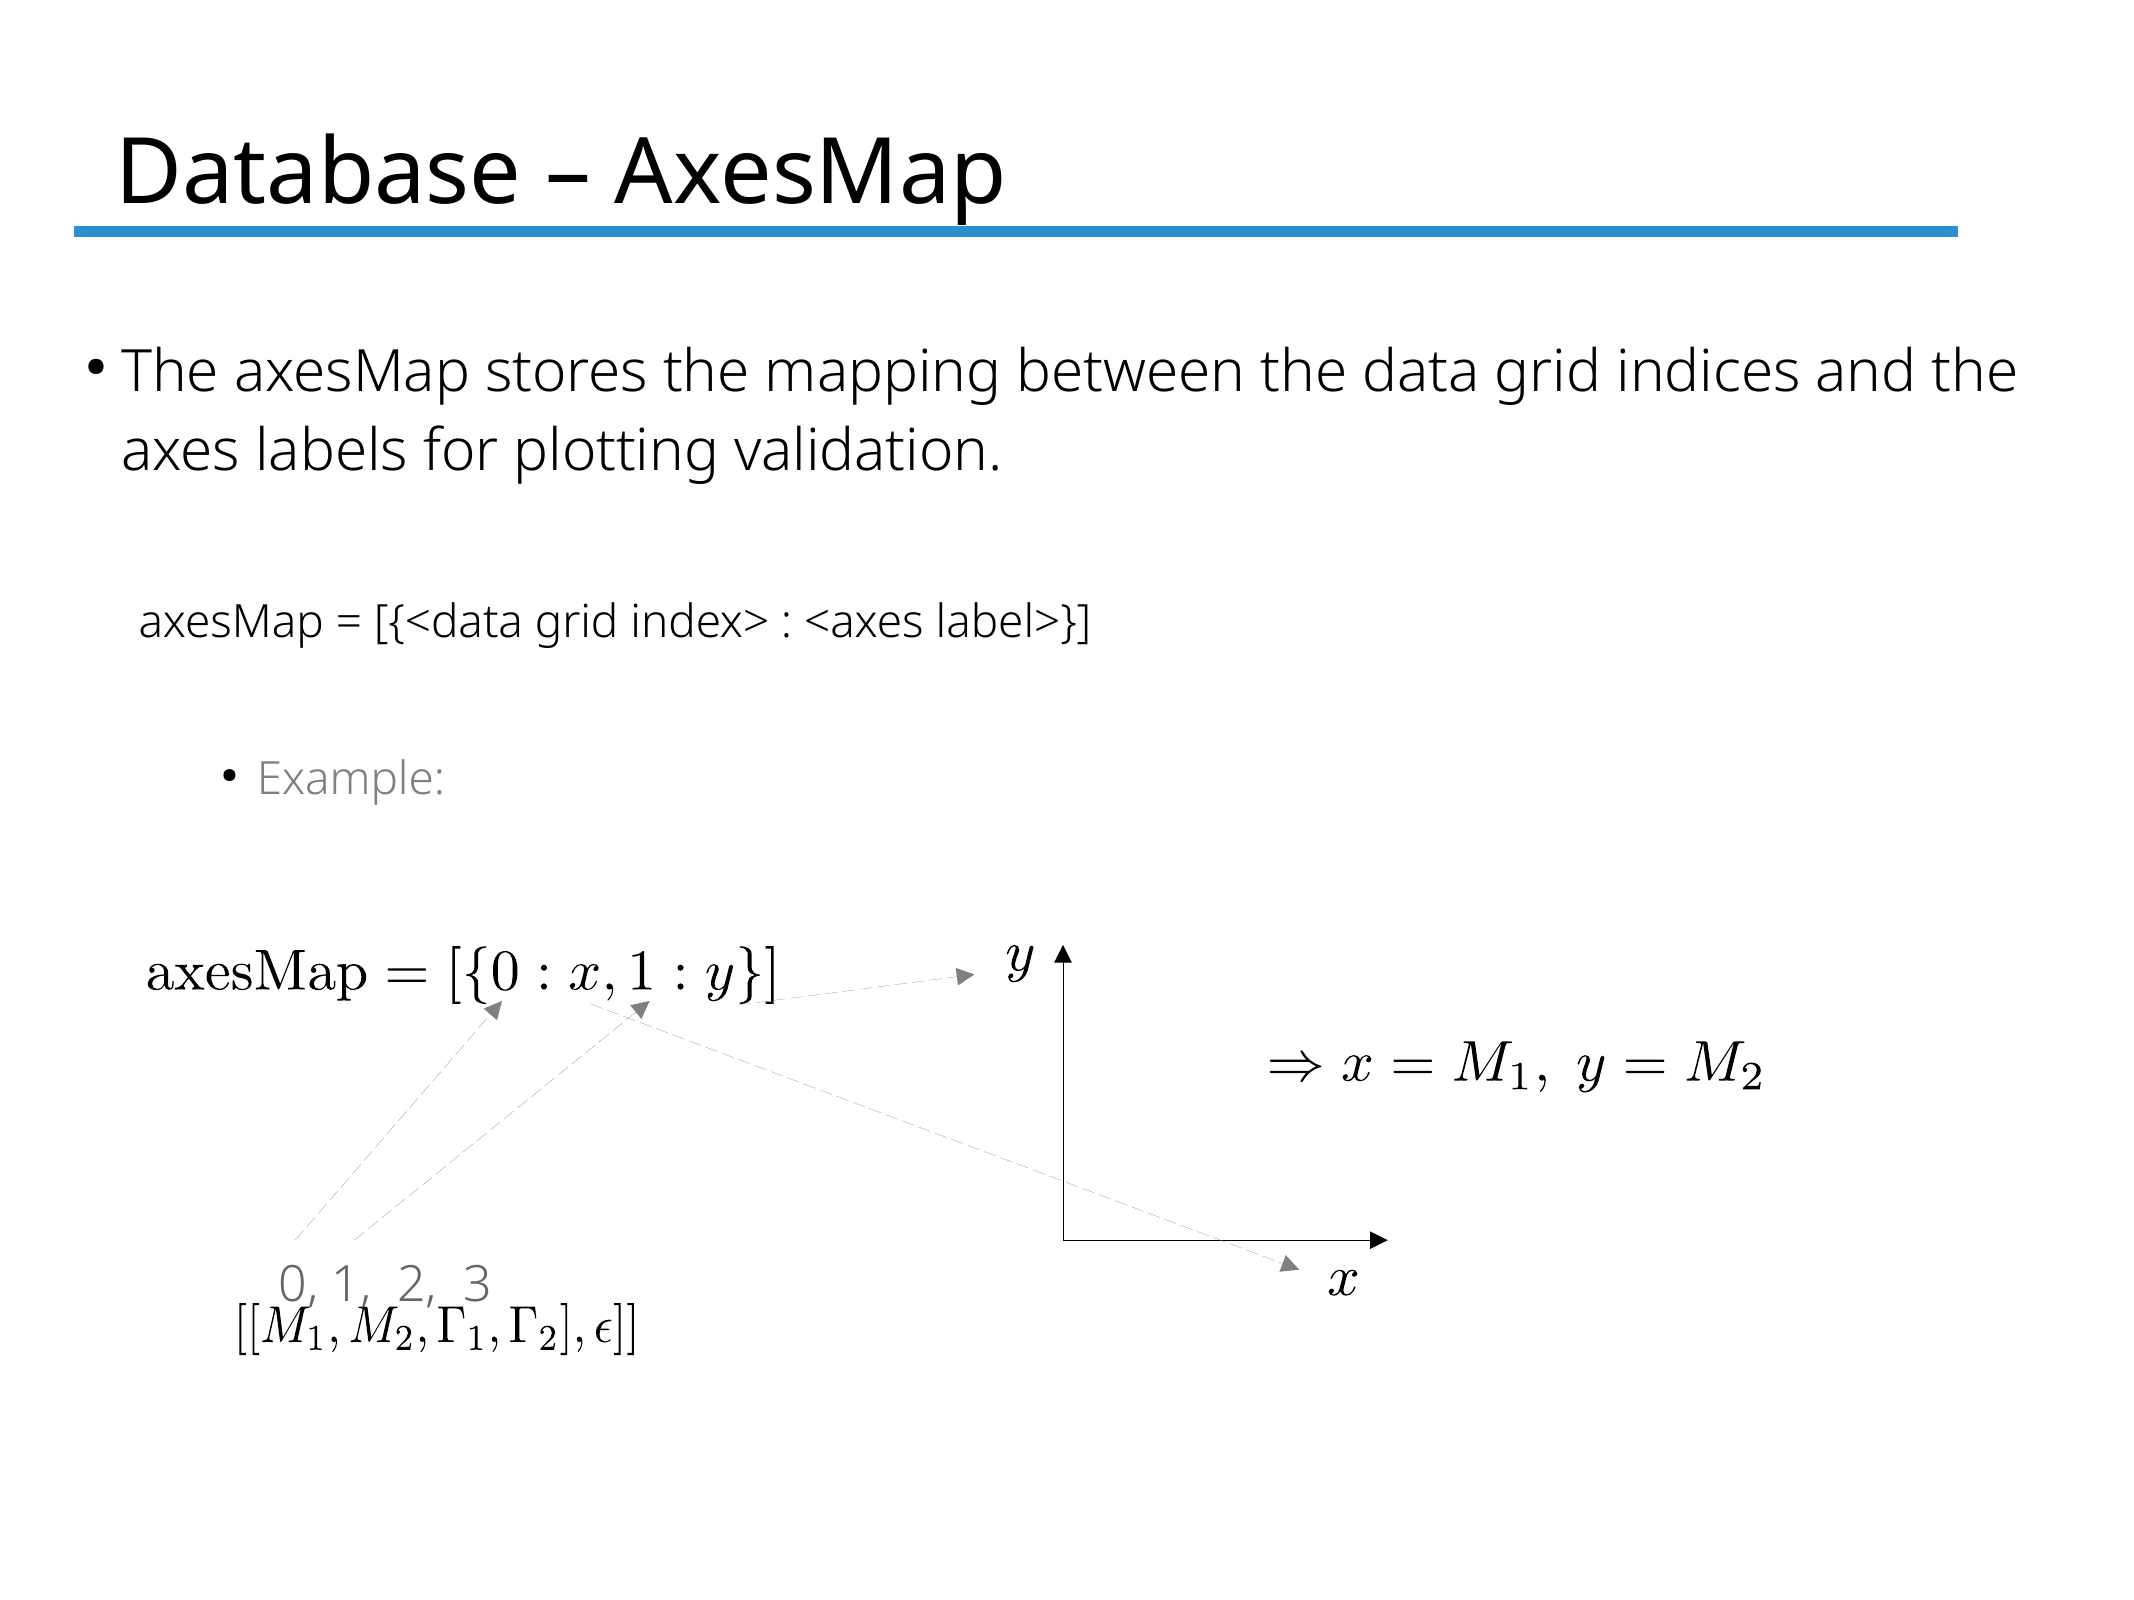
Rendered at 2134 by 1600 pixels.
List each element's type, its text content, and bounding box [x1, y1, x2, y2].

text_box Database – AxesMap [91, 88, 1032, 246]
text_box [1328, 1269, 1358, 1296]
text_box 0, 1, 2, 3 [264, 1240, 549, 1314]
text_box [1006, 944, 1034, 983]
text_box [147, 946, 774, 1004]
text_box axesMap = [{<data grid index> : <axes label>}] [123, 581, 1359, 703]
text_box The axesMap stores the mapping between the data grid indices and the axes labels for plotting validation. [70, 321, 2091, 544]
text_box [1269, 1041, 1761, 1093]
text_box [236, 1303, 634, 1356]
text_box Example: [206, 738, 591, 860]
